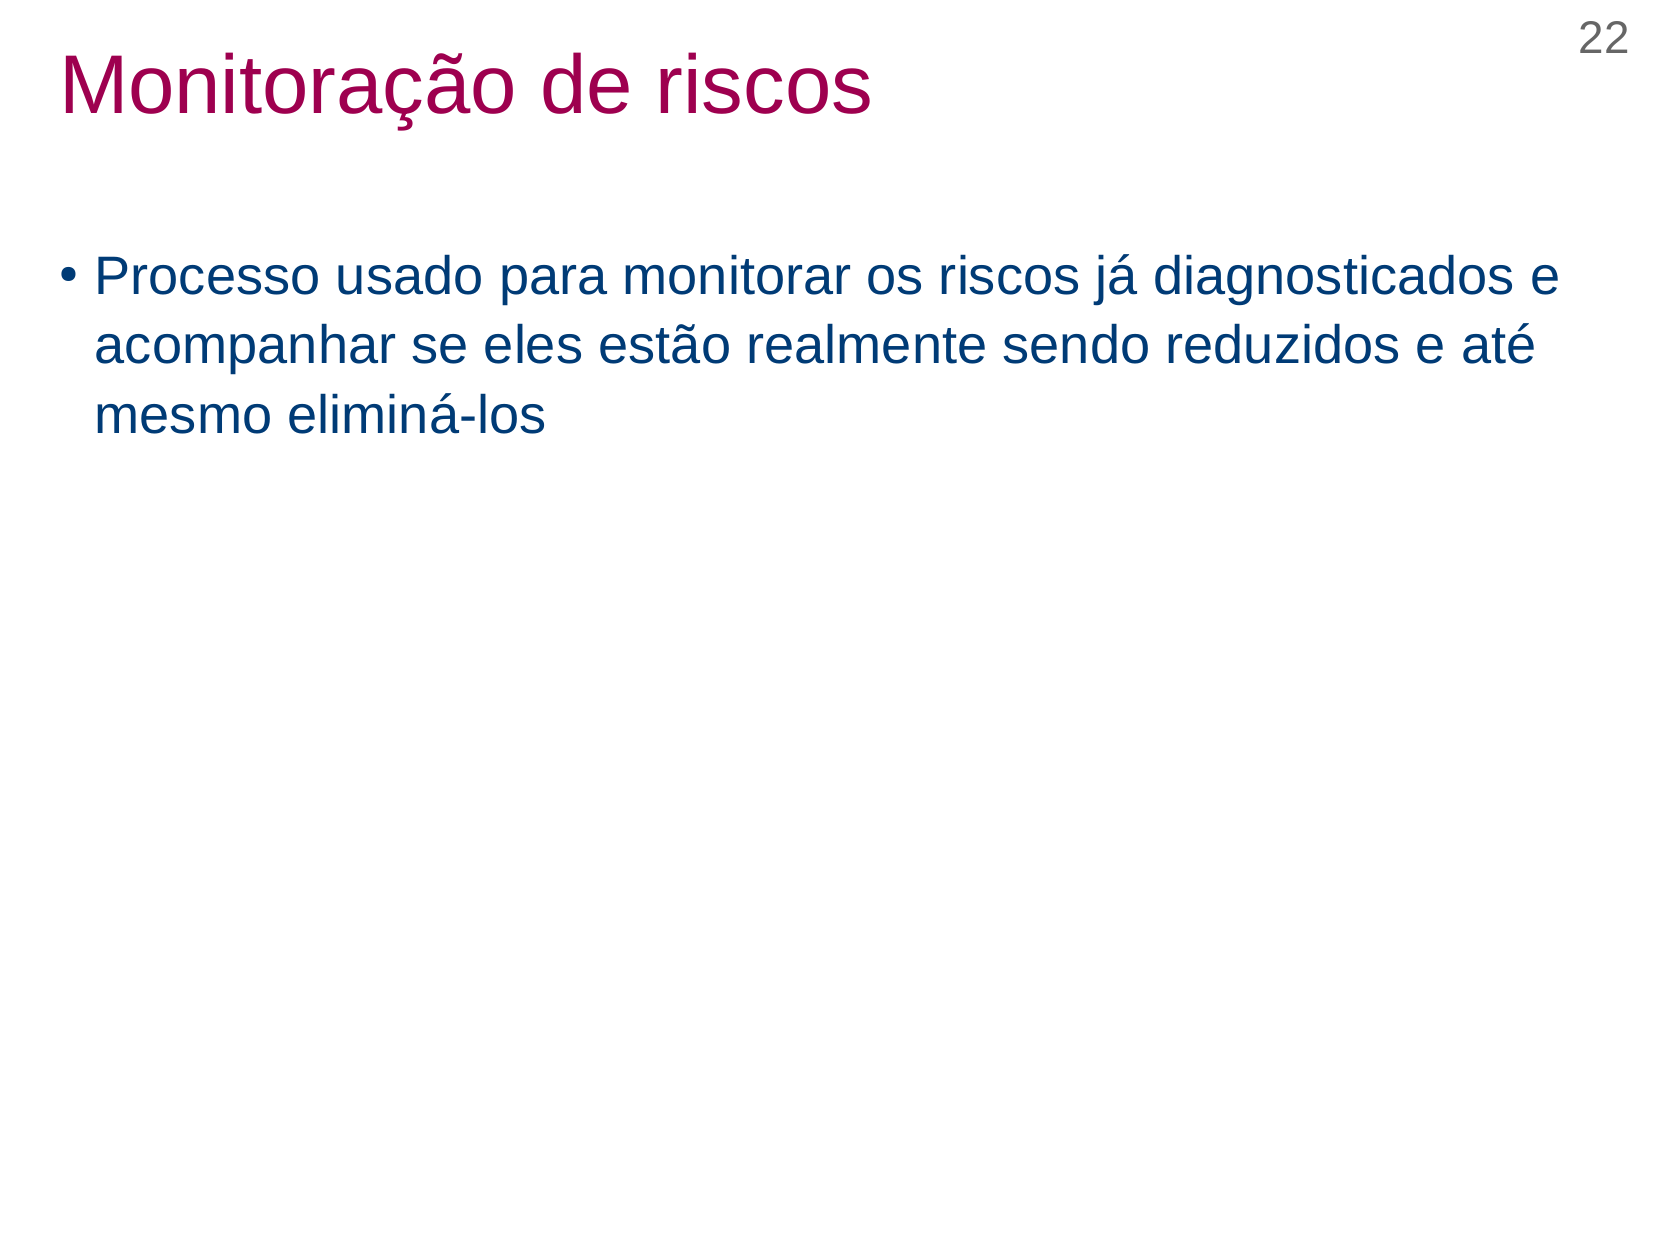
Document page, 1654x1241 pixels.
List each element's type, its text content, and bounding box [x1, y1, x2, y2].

list Processo usado para monitorar os riscos já diagnosticados e acompanhar se eles estão realmente sendo reduzidos e até mesmo eliminá-los [59, 236, 1595, 1211]
title Monitoração de riscos [59, 29, 1595, 148]
